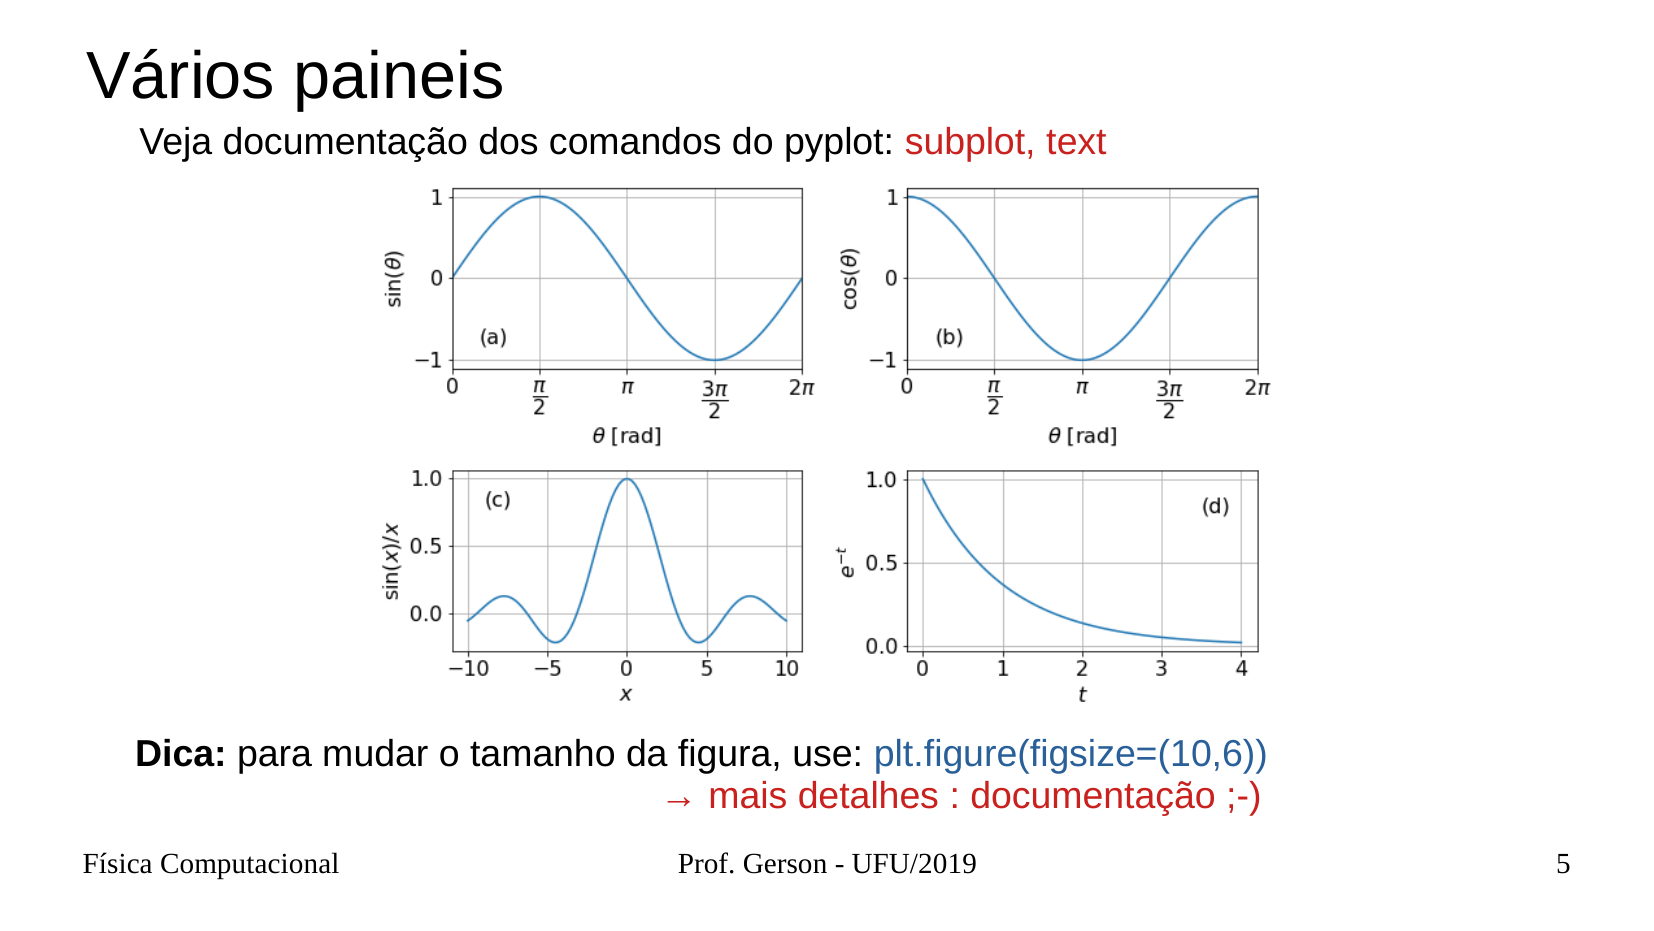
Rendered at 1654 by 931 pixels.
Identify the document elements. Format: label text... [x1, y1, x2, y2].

text_box Dica: para mudar o tamanho da figura, use: plt.figure(figsize=(10,6)) → mais detalhes : documentação ;-) [120, 724, 1284, 824]
text_box Veja documentação dos comandos do pyplot: subplot, text [124, 113, 1122, 170]
text_box Vários paineis [71, 31, 821, 121]
picture [359, 166, 1294, 728]
